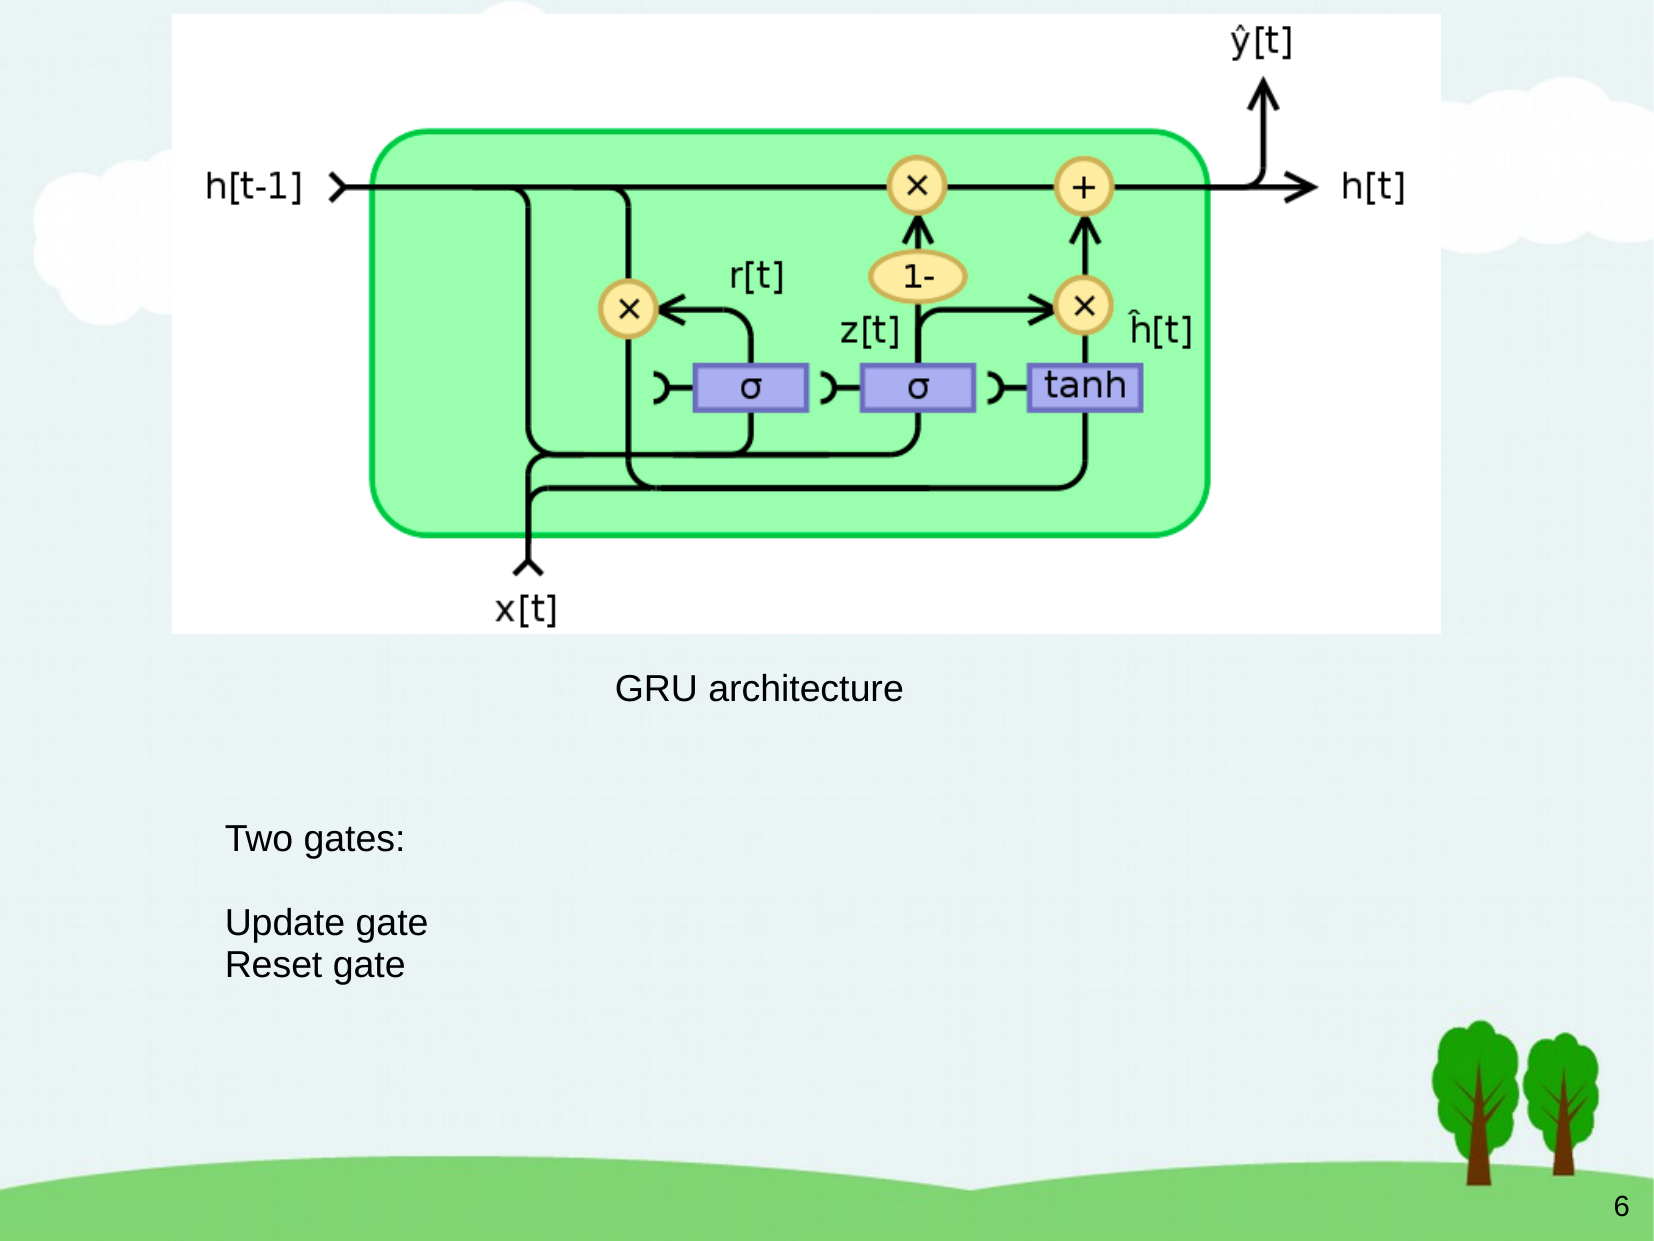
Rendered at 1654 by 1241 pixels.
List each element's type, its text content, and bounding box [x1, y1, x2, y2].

text_box Two gates: Update gate Reset gate [210, 810, 496, 993]
text_box GRU architecture [600, 660, 1006, 717]
picture [0, 0, 1654, 1241]
